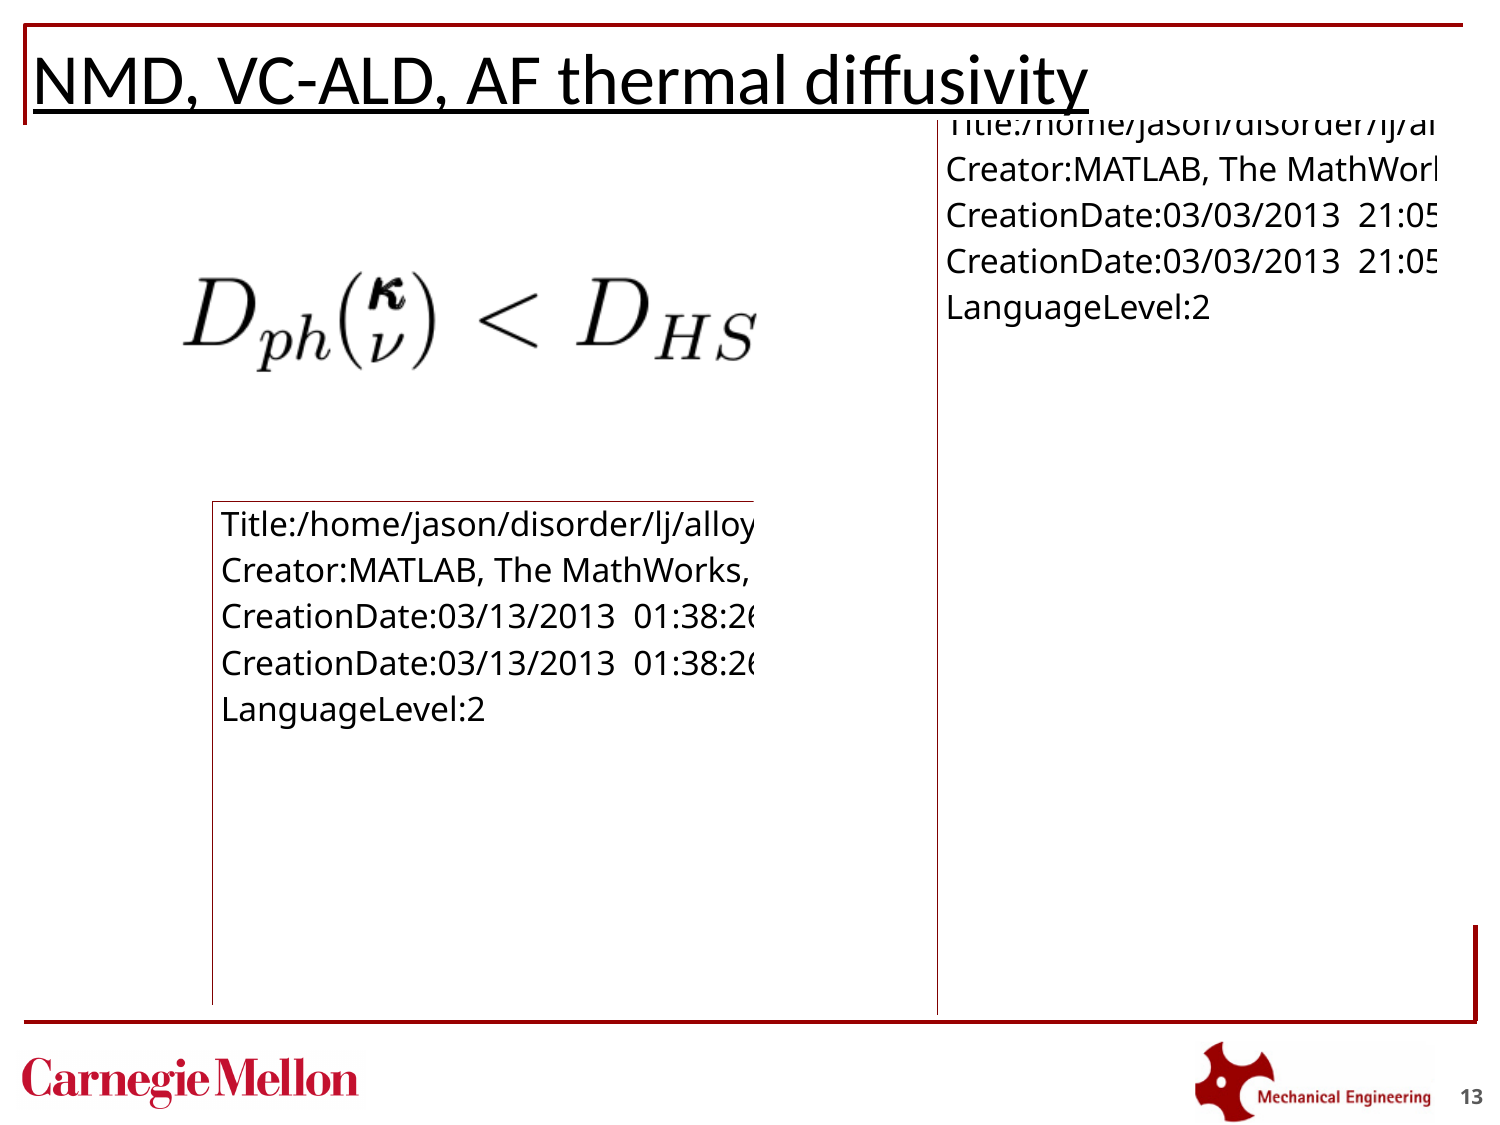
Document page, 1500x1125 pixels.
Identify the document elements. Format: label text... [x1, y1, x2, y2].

picture [1192, 1034, 1438, 1125]
picture [174, 226, 766, 405]
picture [16, 1050, 366, 1110]
picture [934, 127, 1437, 1015]
picture [210, 498, 754, 1006]
title NMD, VC-ALD, AF thermal diffusivity [17, 24, 1471, 127]
